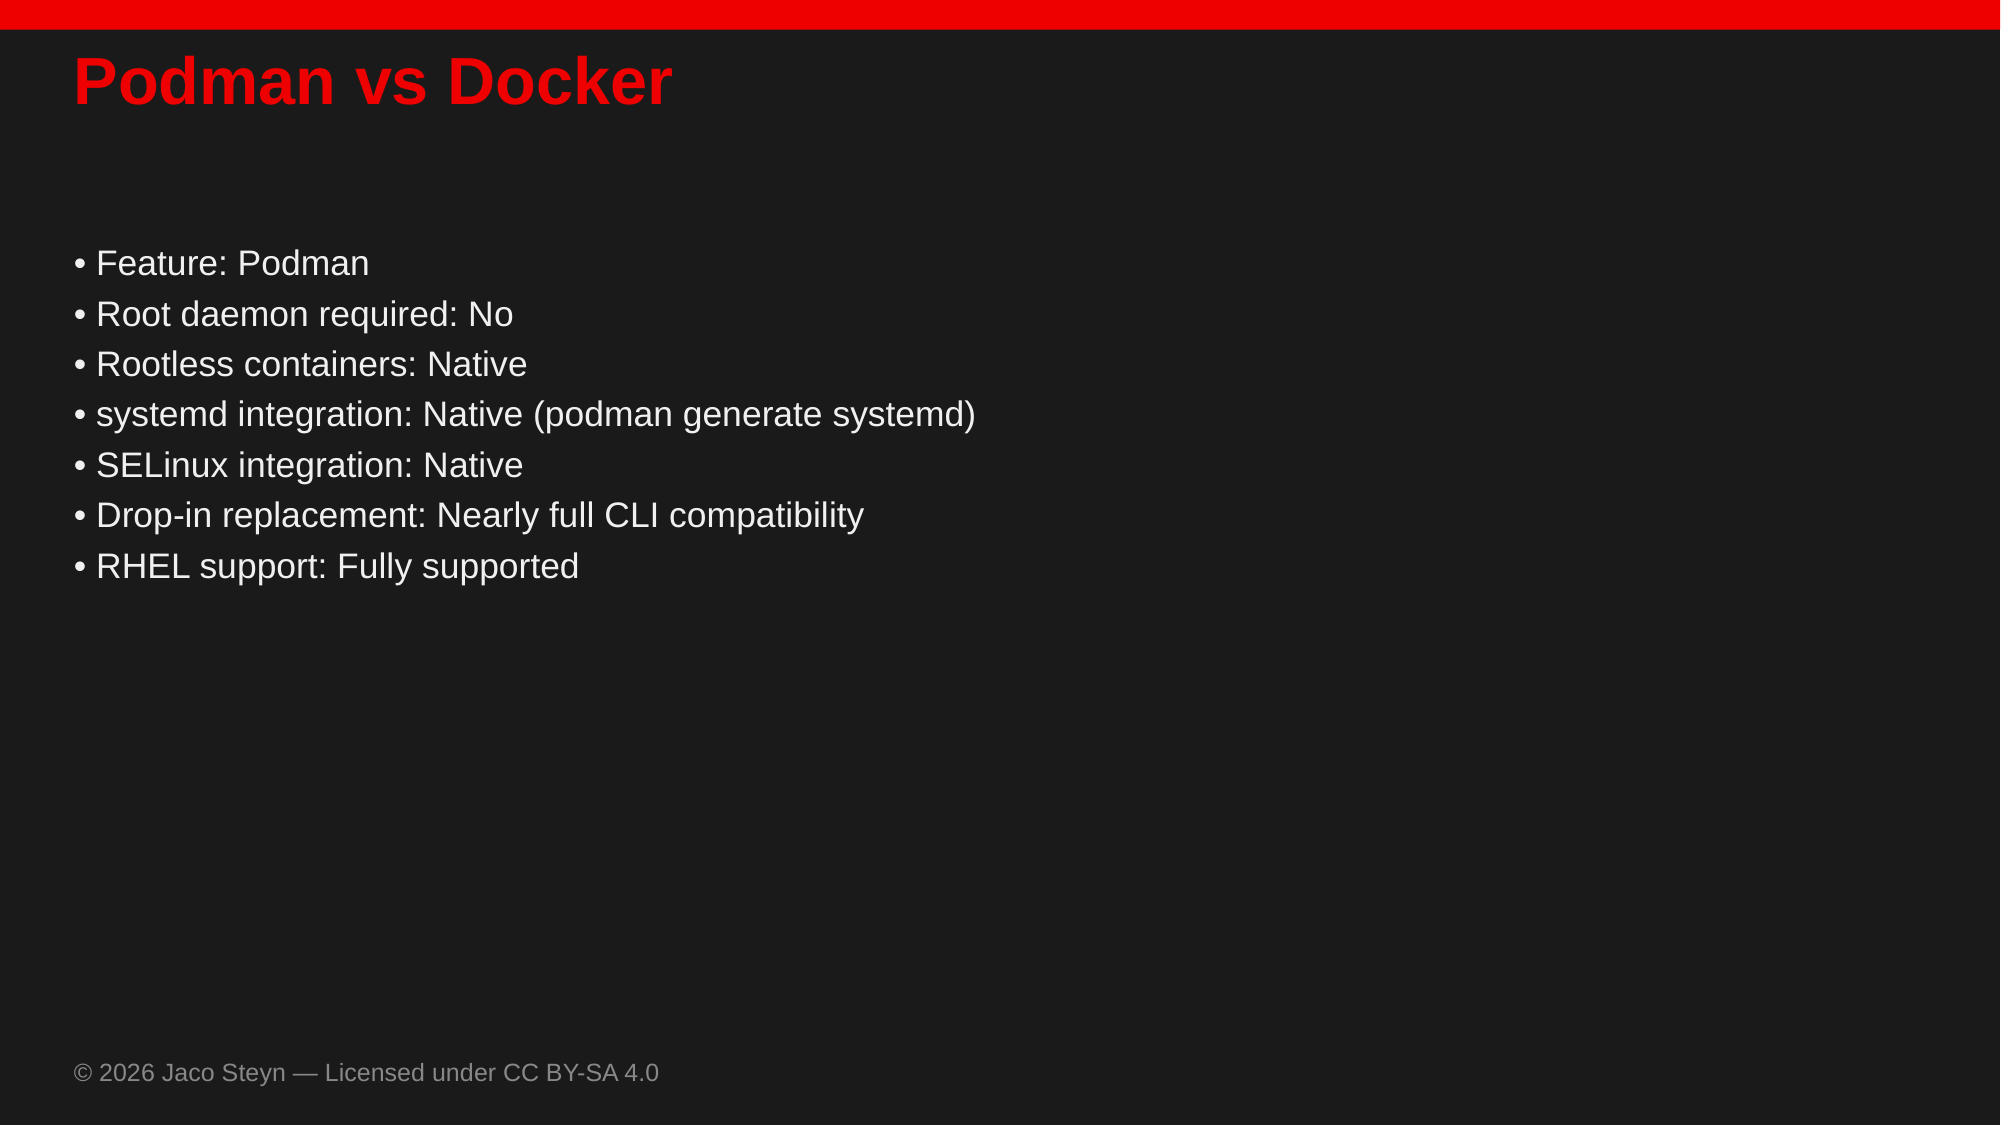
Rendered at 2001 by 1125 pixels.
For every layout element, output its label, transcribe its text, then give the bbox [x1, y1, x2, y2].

text_box Podman vs Docker [59, 36, 1942, 208]
text_box [0, 0, 2001, 30]
text_box • Feature: Podman • Root daemon required: No • Rootless containers: Native • systemd integration: Native (podman generate systemd) • SELinux integration: Native • Drop-in replacement: Nearly full CLI compatibility • RHEL support: Fully supported [59, 236, 1942, 1037]
text_box © 2026 Jaco Steyn — Licensed under CC BY-SA 4.0 [59, 1051, 1942, 1093]
